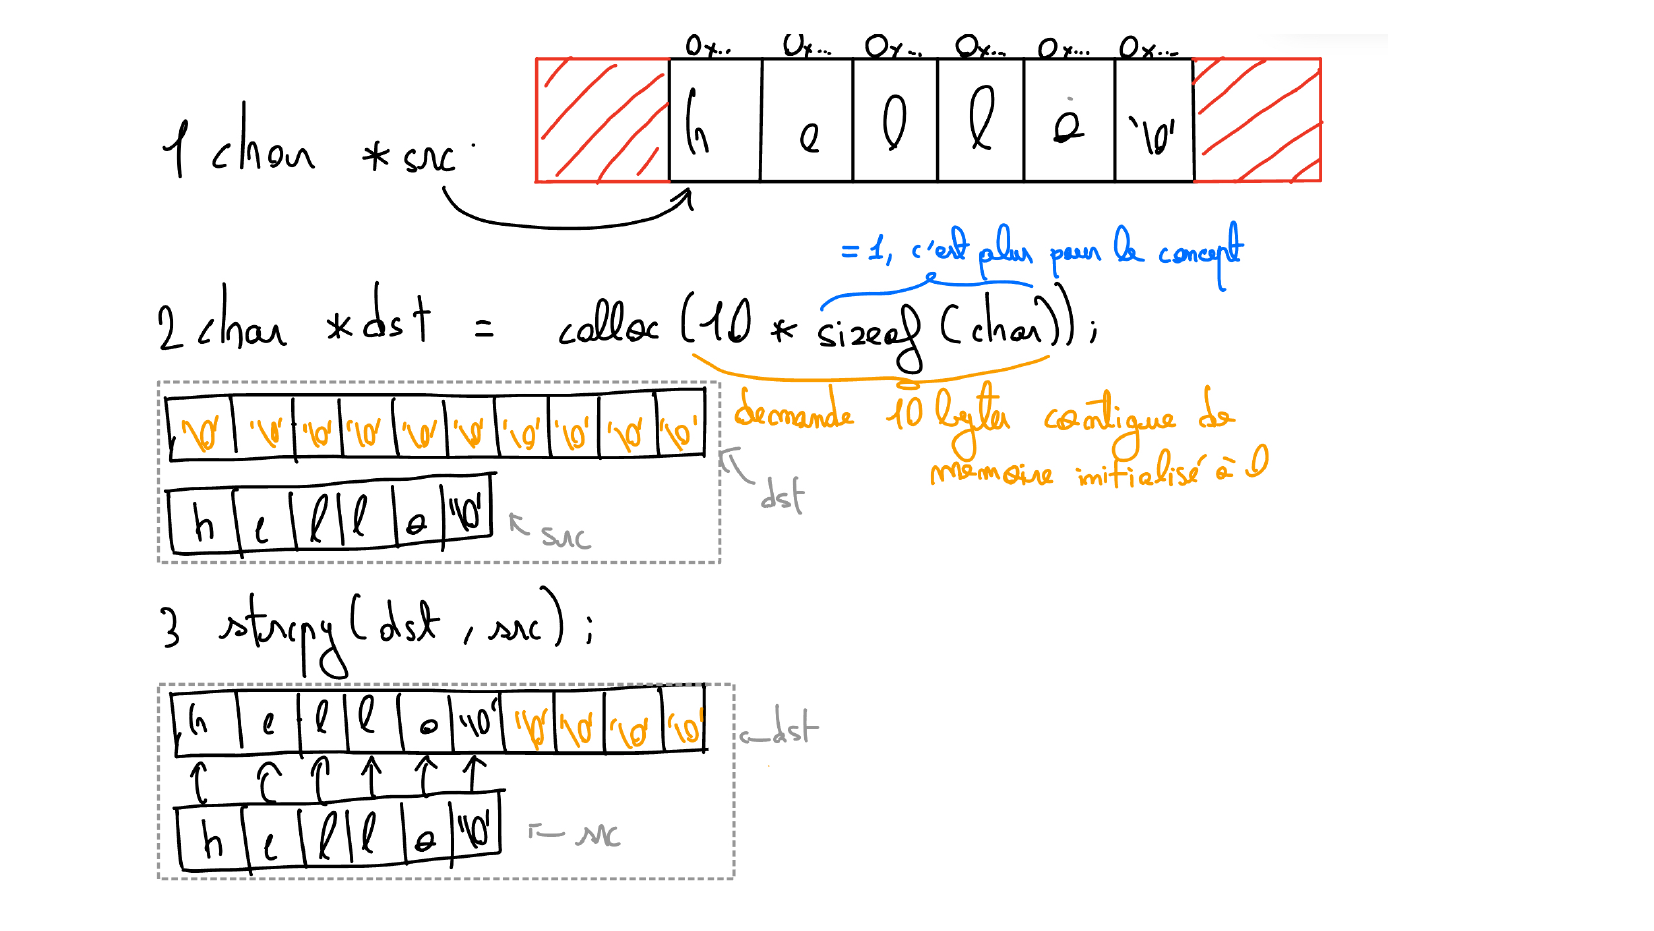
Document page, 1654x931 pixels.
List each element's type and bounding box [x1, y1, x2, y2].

picture [150, 34, 1388, 931]
